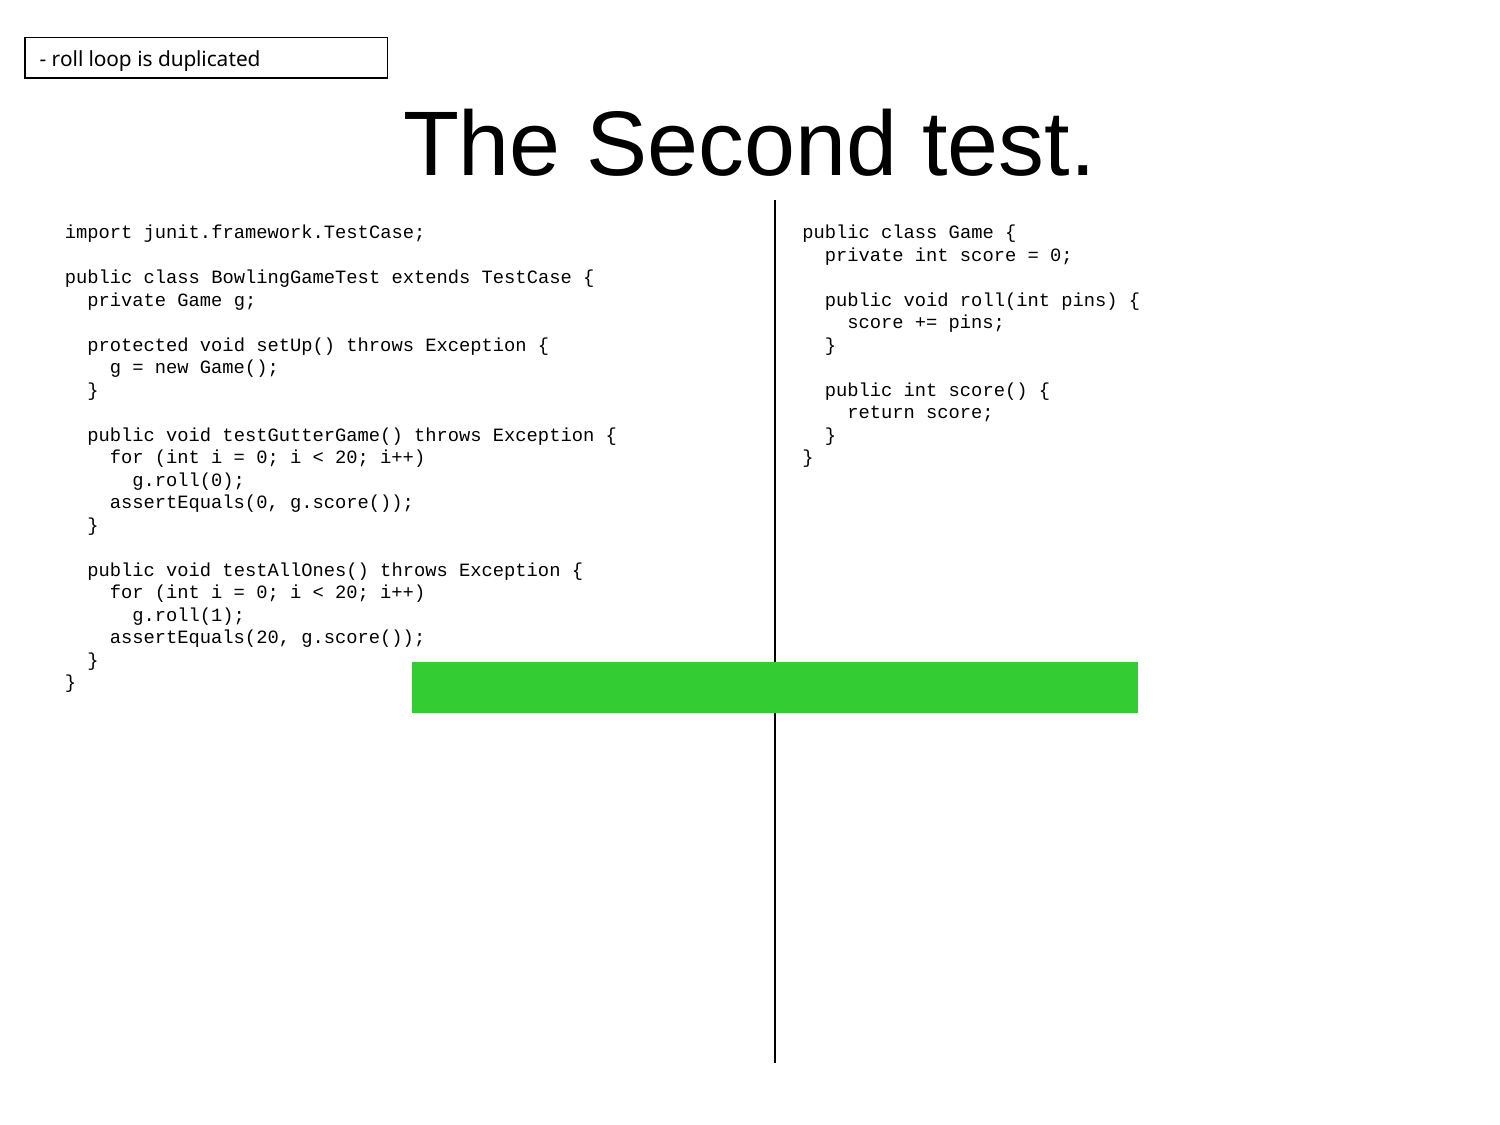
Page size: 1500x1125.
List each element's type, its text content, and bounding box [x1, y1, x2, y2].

text_box [412, 662, 1138, 713]
text_box - roll loop is duplicated [24, 37, 388, 78]
text_box public class Game { private int score = 0; public void roll(int pins) { score += pins; } public int score() { return score; } } [787, 212, 1451, 498]
title The Second test. [75, 45, 1426, 233]
text_box import junit.framework.TestCase; public class BowlingGameTest extends TestCase { private Game g; protected void setUp() throws Exception { g = new Game(); } public void testGutterGame() throws Exception { for (int i = 0; i < 20; i++) g.roll(0); assertEquals(0, g.score()); } public void testAllOnes() throws Exception { for (int i = 0; i < 20; i++) g.roll(1); assertEquals(20, g.score()); } } [50, 212, 713, 701]
